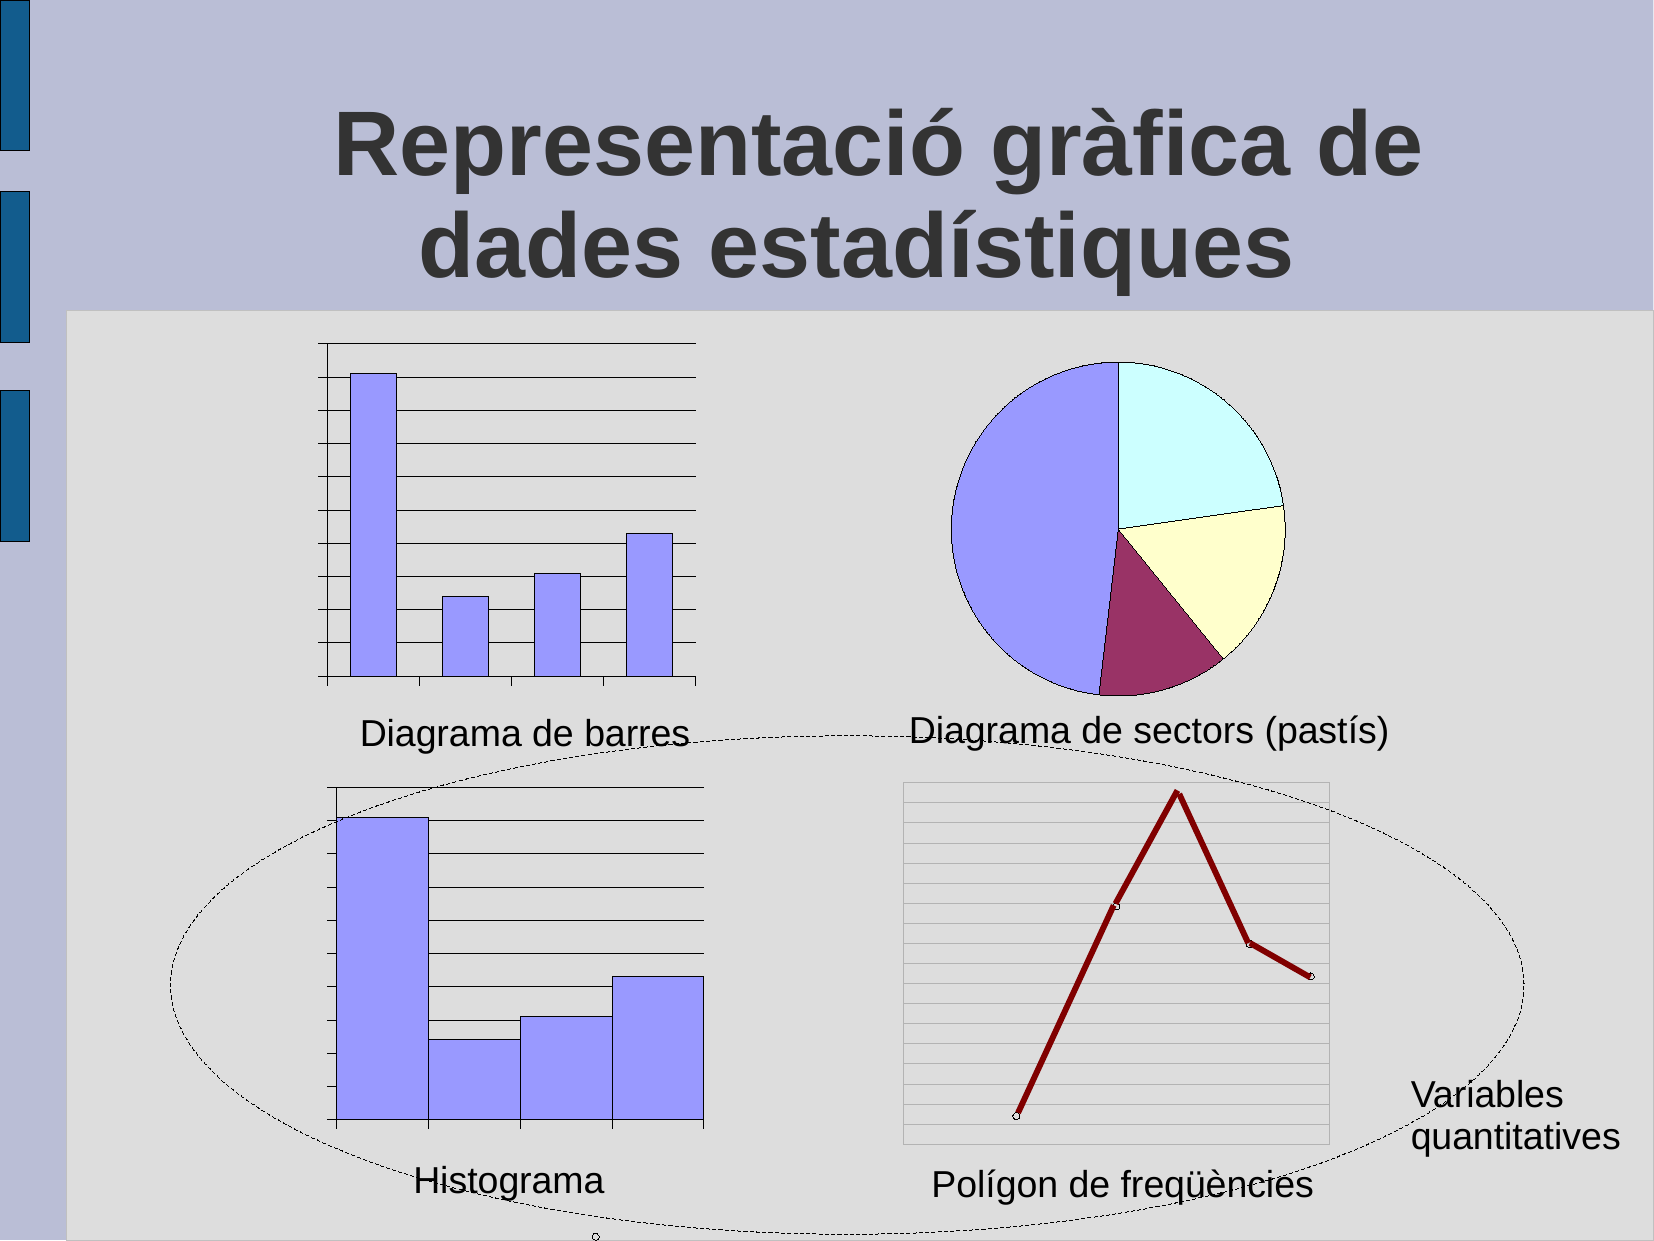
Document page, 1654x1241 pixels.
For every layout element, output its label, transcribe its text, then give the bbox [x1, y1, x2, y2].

text_box Diagrama de barres [345, 704, 745, 762]
chart [318, 330, 703, 686]
text_box Histograma [398, 1152, 635, 1210]
text_box Polígon de freqüències [916, 1155, 1364, 1213]
chart [926, 348, 1311, 704]
chart [327, 774, 712, 1129]
text_box Diagrama de sectors (pastís) [894, 702, 1436, 760]
title Representació gràfica de dades estadístiques [121, 91, 1534, 299]
text_box Variables quantitatives [1396, 1066, 1654, 1166]
chart [894, 775, 1339, 1152]
